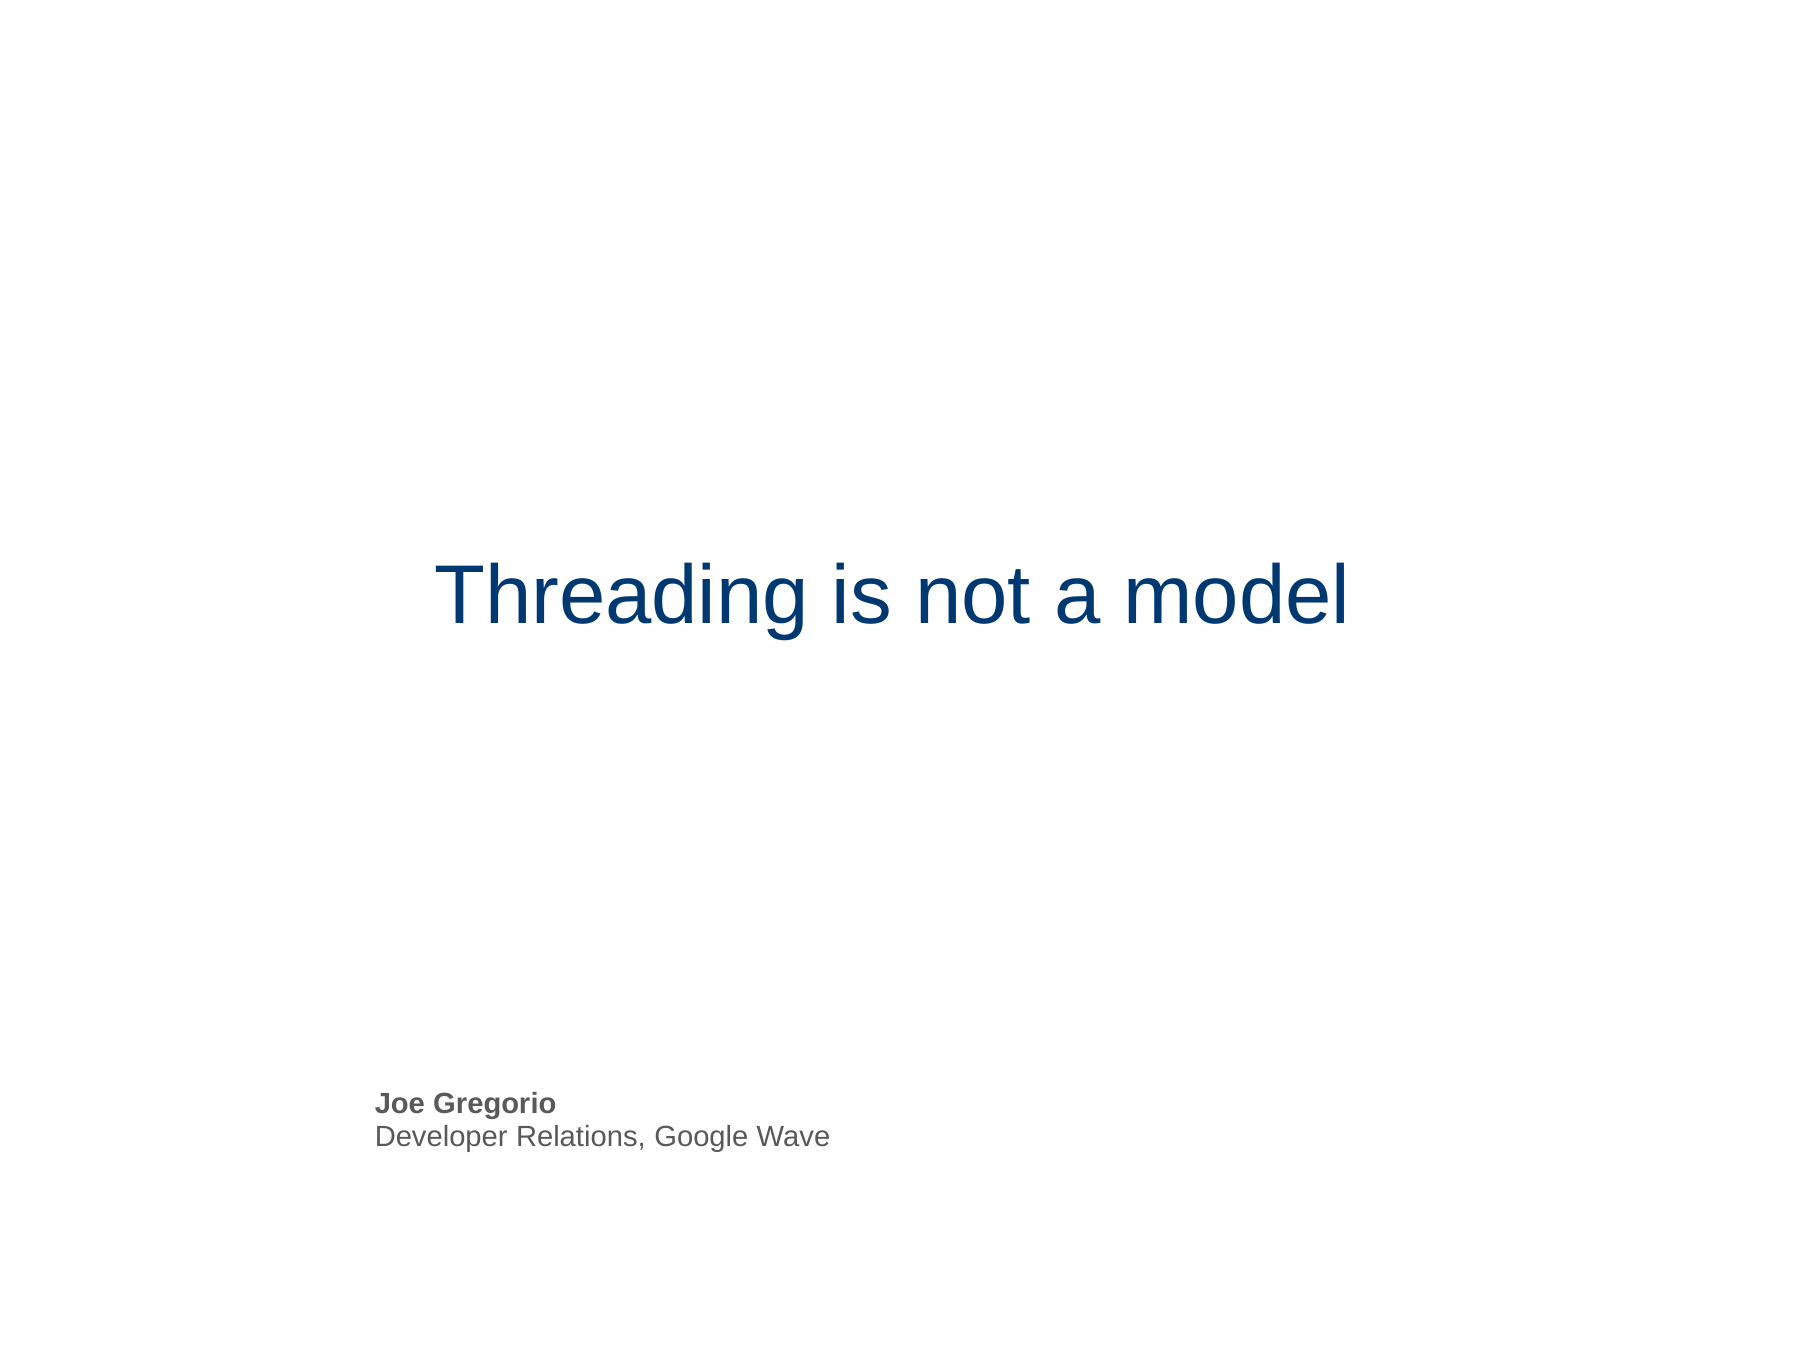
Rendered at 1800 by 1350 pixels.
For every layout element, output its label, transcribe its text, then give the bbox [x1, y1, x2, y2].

text_box Joe Gregorio Developer Relations, Google Wave [360, 1080, 1033, 1161]
title Threading is not a model [360, 539, 1441, 649]
